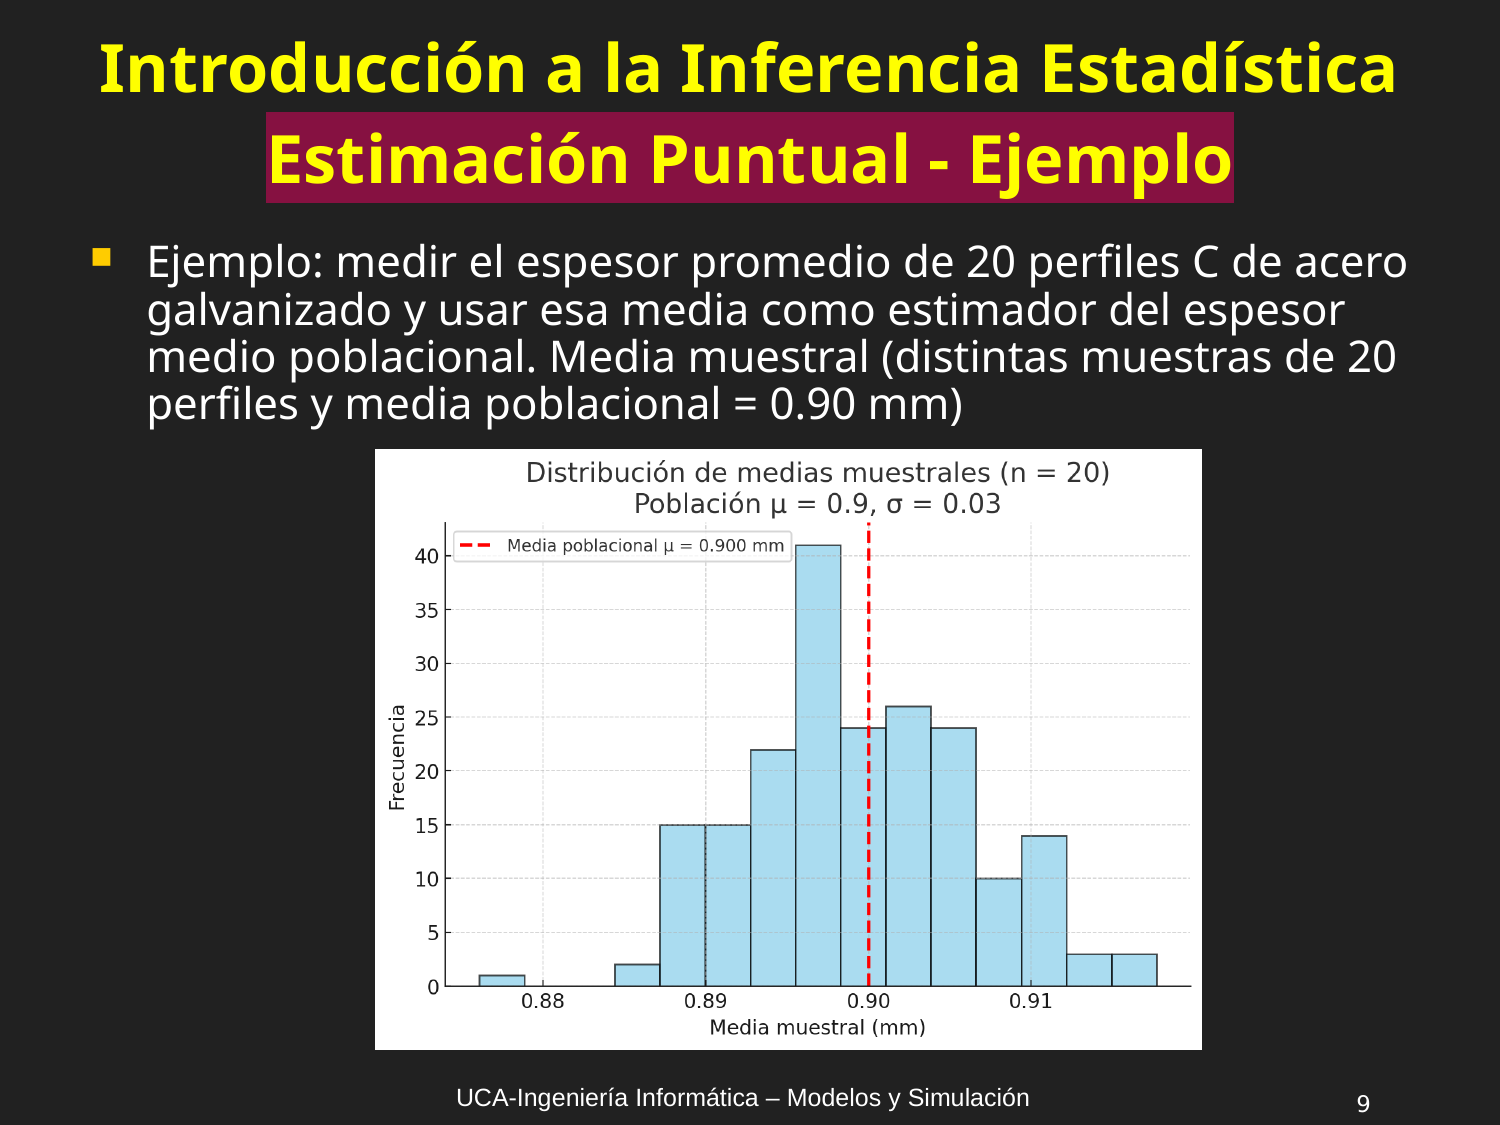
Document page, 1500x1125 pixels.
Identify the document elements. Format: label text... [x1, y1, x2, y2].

title Introducción a la Inferencia Estadística Estimación Puntual - Ejemplo [75, 37, 1426, 188]
list Ejemplo: medir el espesor promedio de 20 perfiles C de acero galvanizado y usar esa media como estimador del espesor medio poblacional. Media muestral (distintas muestras de 20 perfiles y media poblacional = 0.90 mm) [75, 232, 1426, 1051]
picture [375, 449, 1202, 1051]
